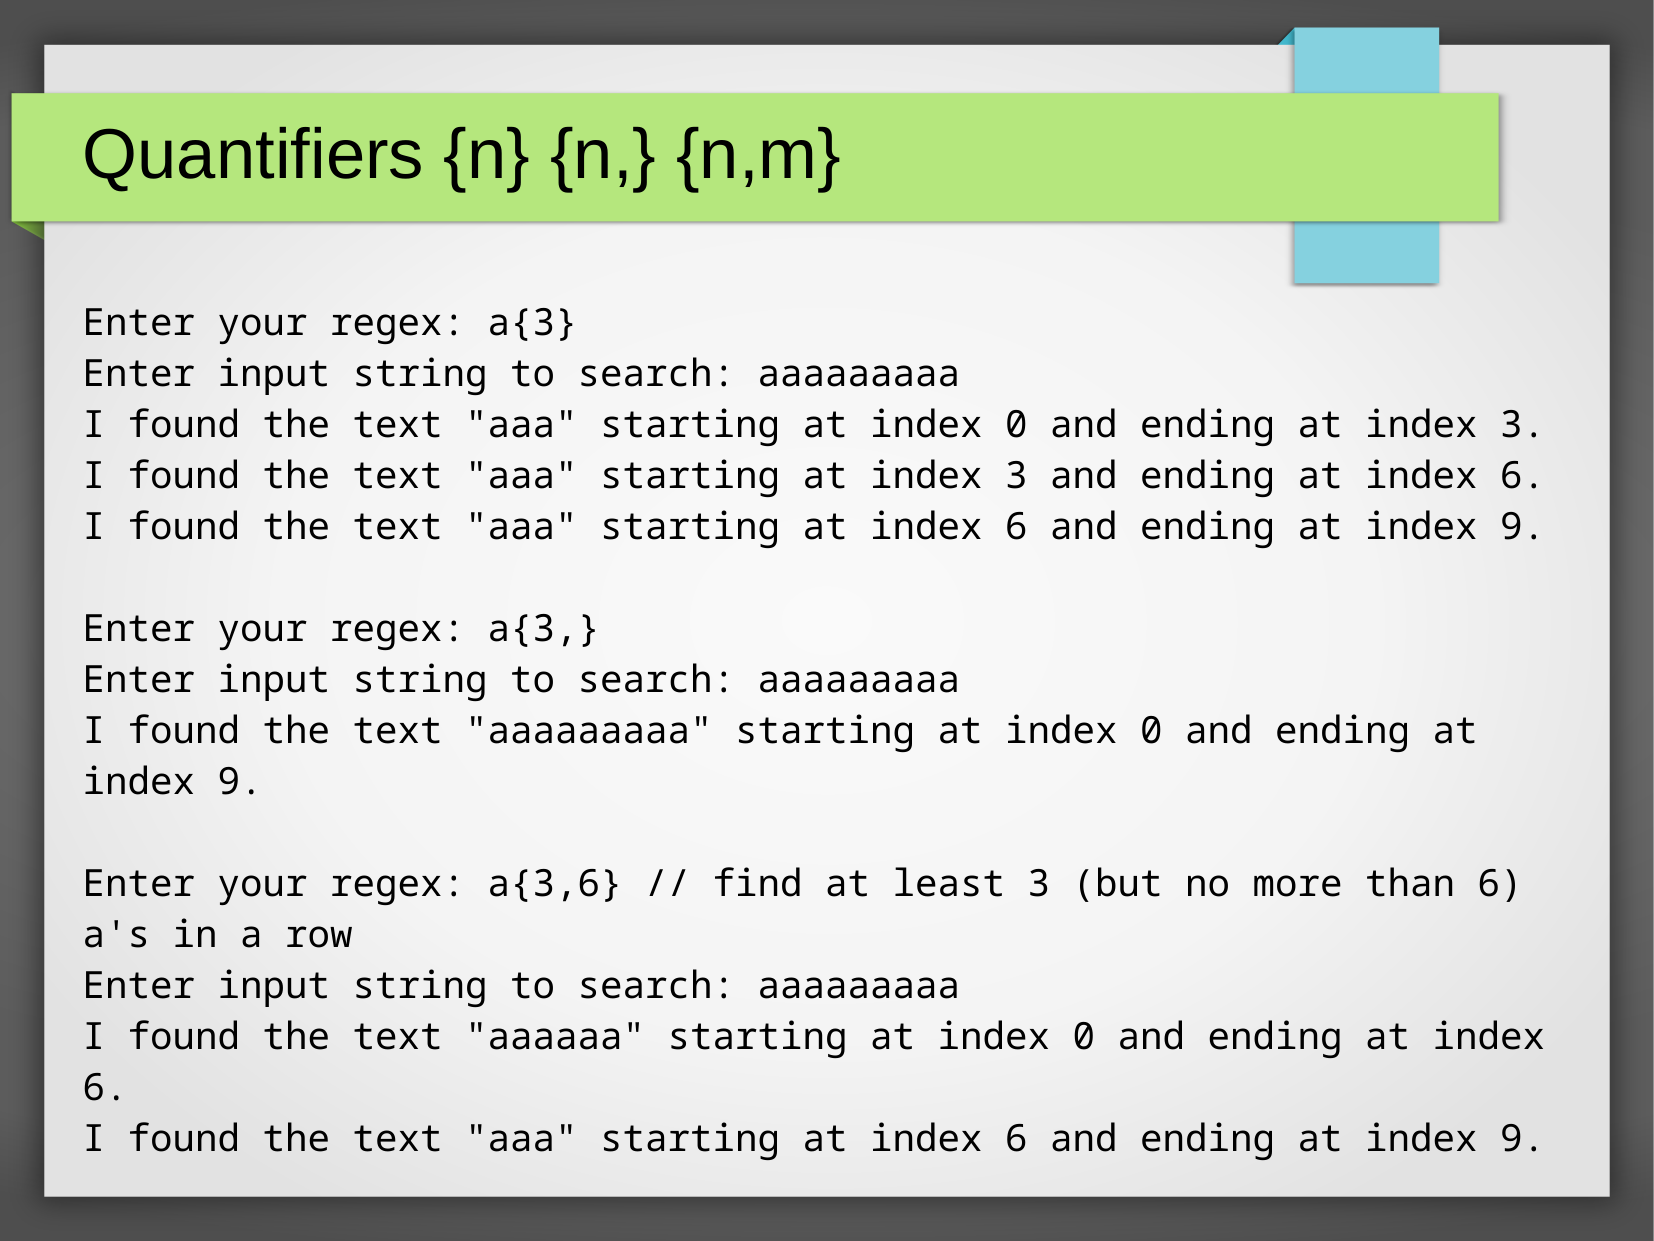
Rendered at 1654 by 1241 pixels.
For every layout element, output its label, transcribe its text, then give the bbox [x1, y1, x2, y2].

picture [0, 0, 1654, 1241]
title Quantifiers {n} {n,} {n,m} [82, 94, 1264, 213]
list Enter your regex: a{3} Enter input string to search: aaaaaaaaa I found the text "aaa" starting at index 0 and ending at index 3. I found the text "aaa" starting at index 3 and ending at index 6. I found the text "aaa" starting at index 6 and ending at index 9. Enter your regex: a{3,} Enter input string to search: aaaaaaaaa I found the text "aaaaaaaaa" starting at index 0 and ending at index 9. Enter your regex: a{3,6} // find at least 3 (but no more than 6) a's in a row Enter input string to search: aaaaaaaaa I found the text "aaaaaa" starting at index 0 and ending at index 6. I found the text "aaa" starting at index 6 and ending at index 9. [82, 295, 1571, 1015]
